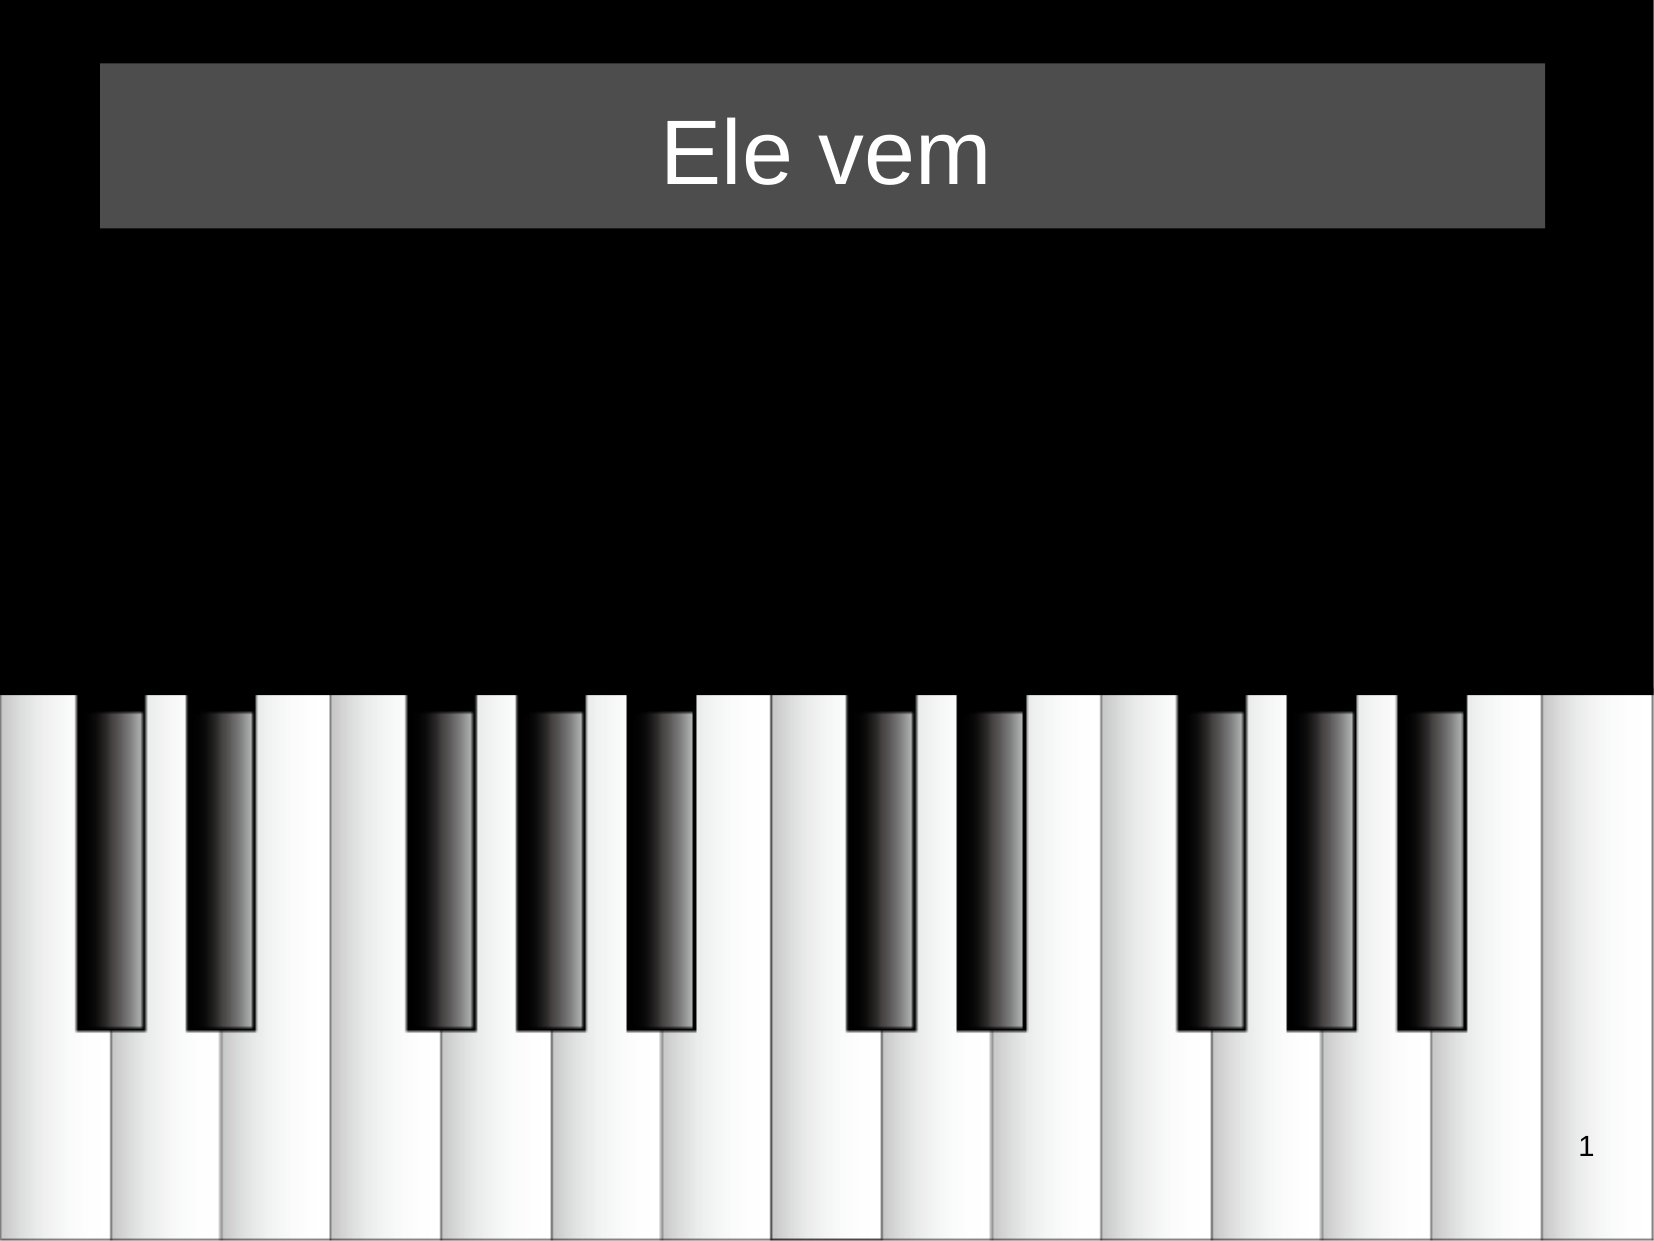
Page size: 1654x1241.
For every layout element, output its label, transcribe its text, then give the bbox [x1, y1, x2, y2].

title Ele vem [82, 49, 1571, 257]
picture [0, 696, 1654, 1241]
